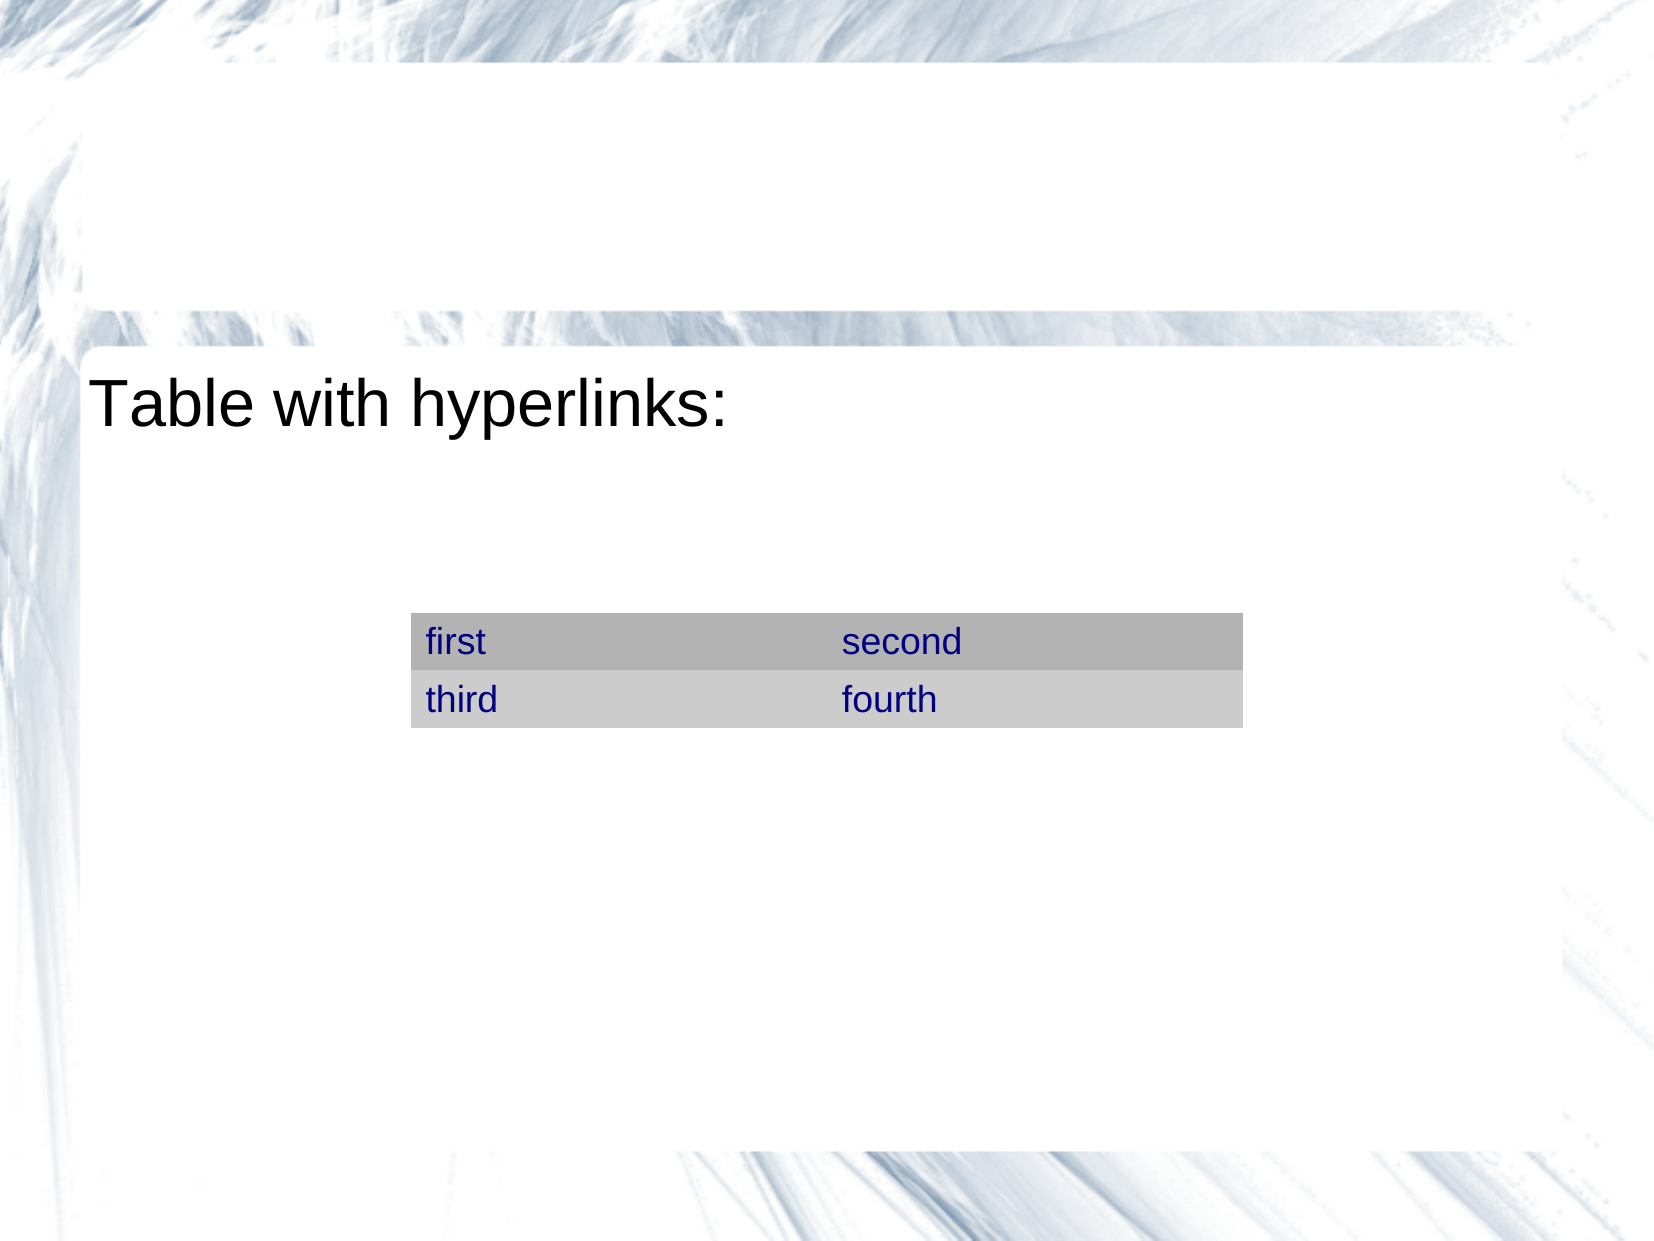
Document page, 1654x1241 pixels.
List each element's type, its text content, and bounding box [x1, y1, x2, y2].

table_header second [827, 613, 1243, 670]
picture [0, 0, 1654, 1241]
table_cell fourth [827, 670, 1243, 728]
list Table with hyperlinks: [88, 366, 1536, 1086]
table_header first [411, 613, 827, 670]
table_cell third [411, 670, 827, 728]
